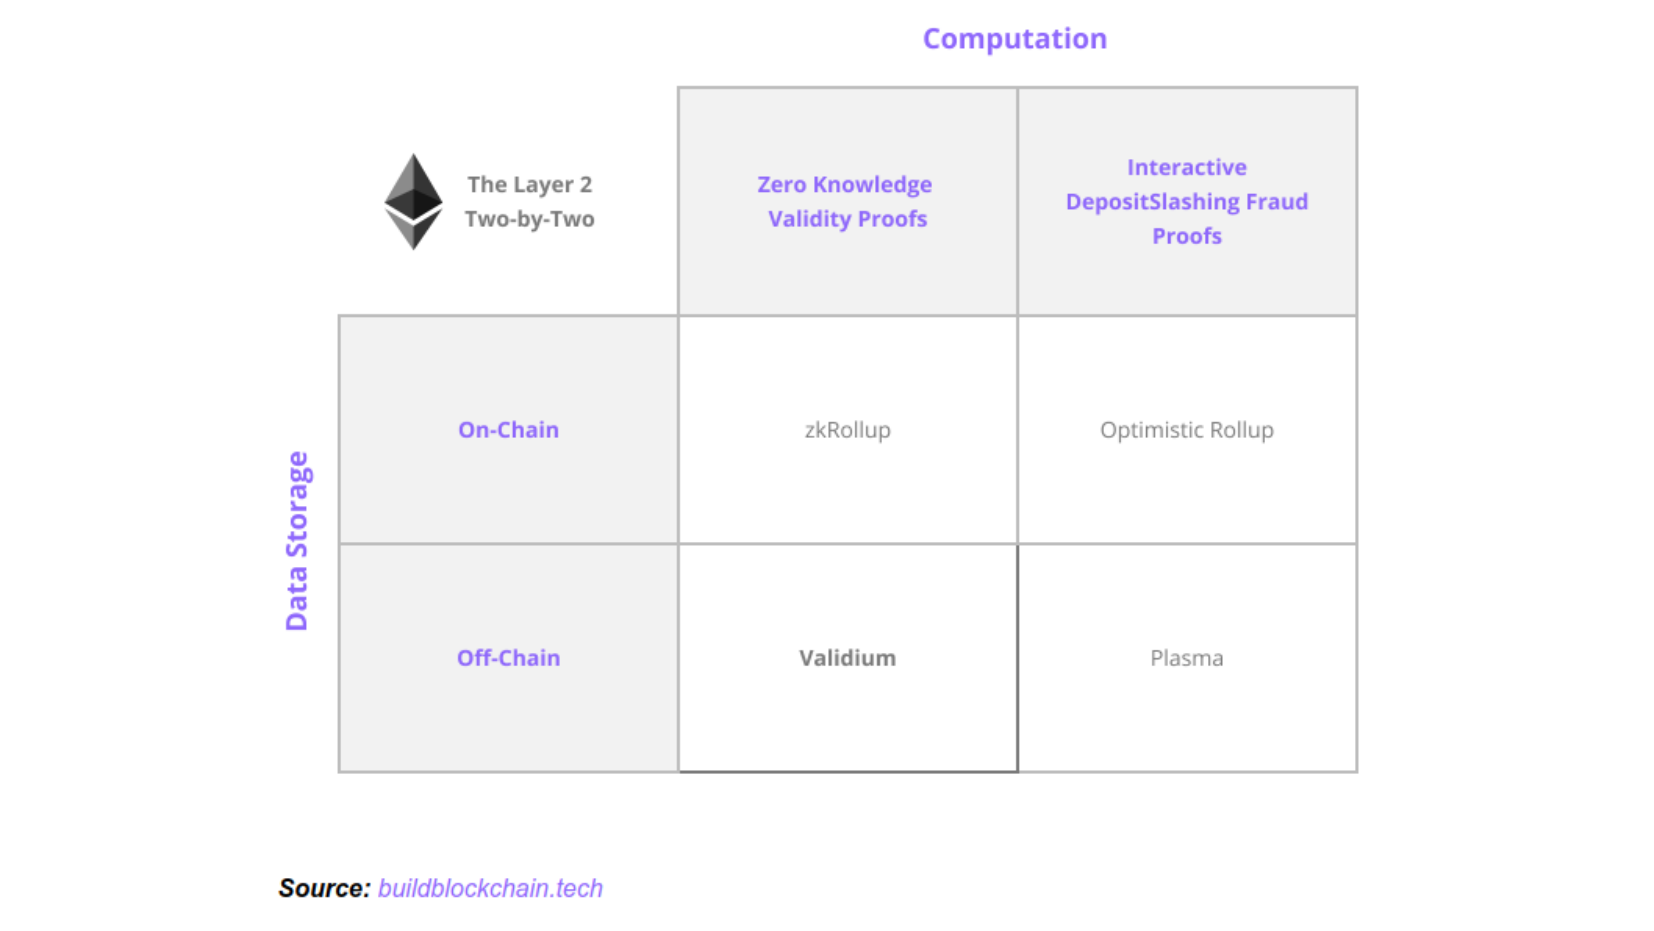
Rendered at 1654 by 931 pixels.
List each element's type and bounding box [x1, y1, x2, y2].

picture [266, 19, 1390, 913]
